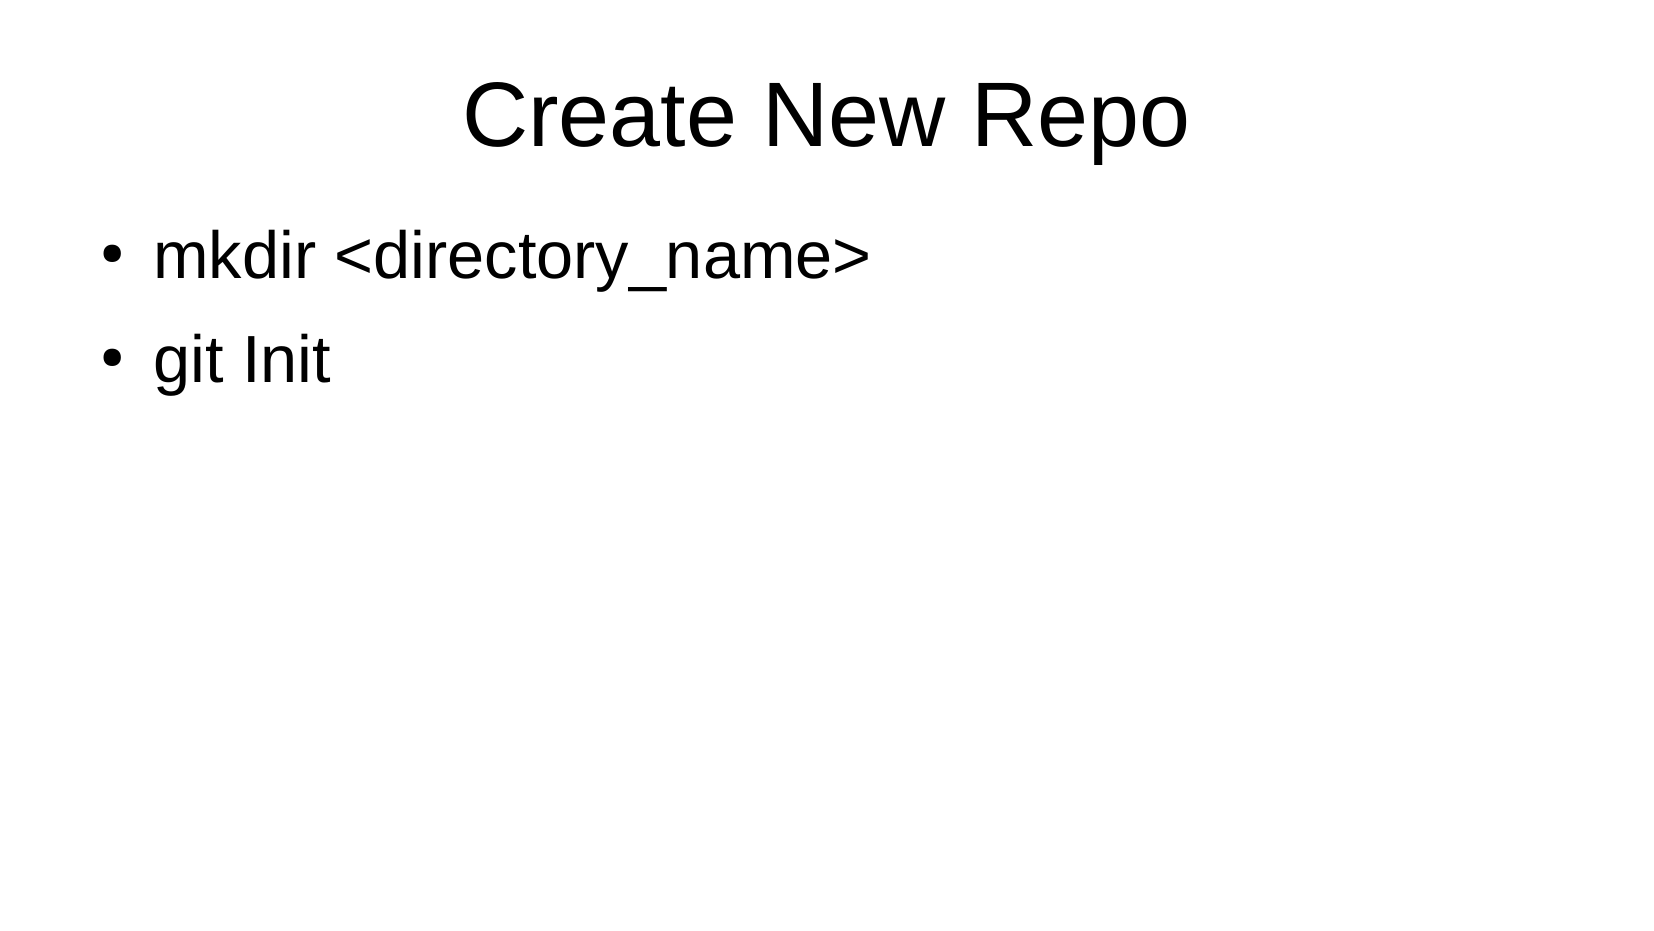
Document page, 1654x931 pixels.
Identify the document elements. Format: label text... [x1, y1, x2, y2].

title Create New Repo [82, 37, 1571, 193]
list mkdir <directory_name> git Init [82, 217, 1571, 758]
